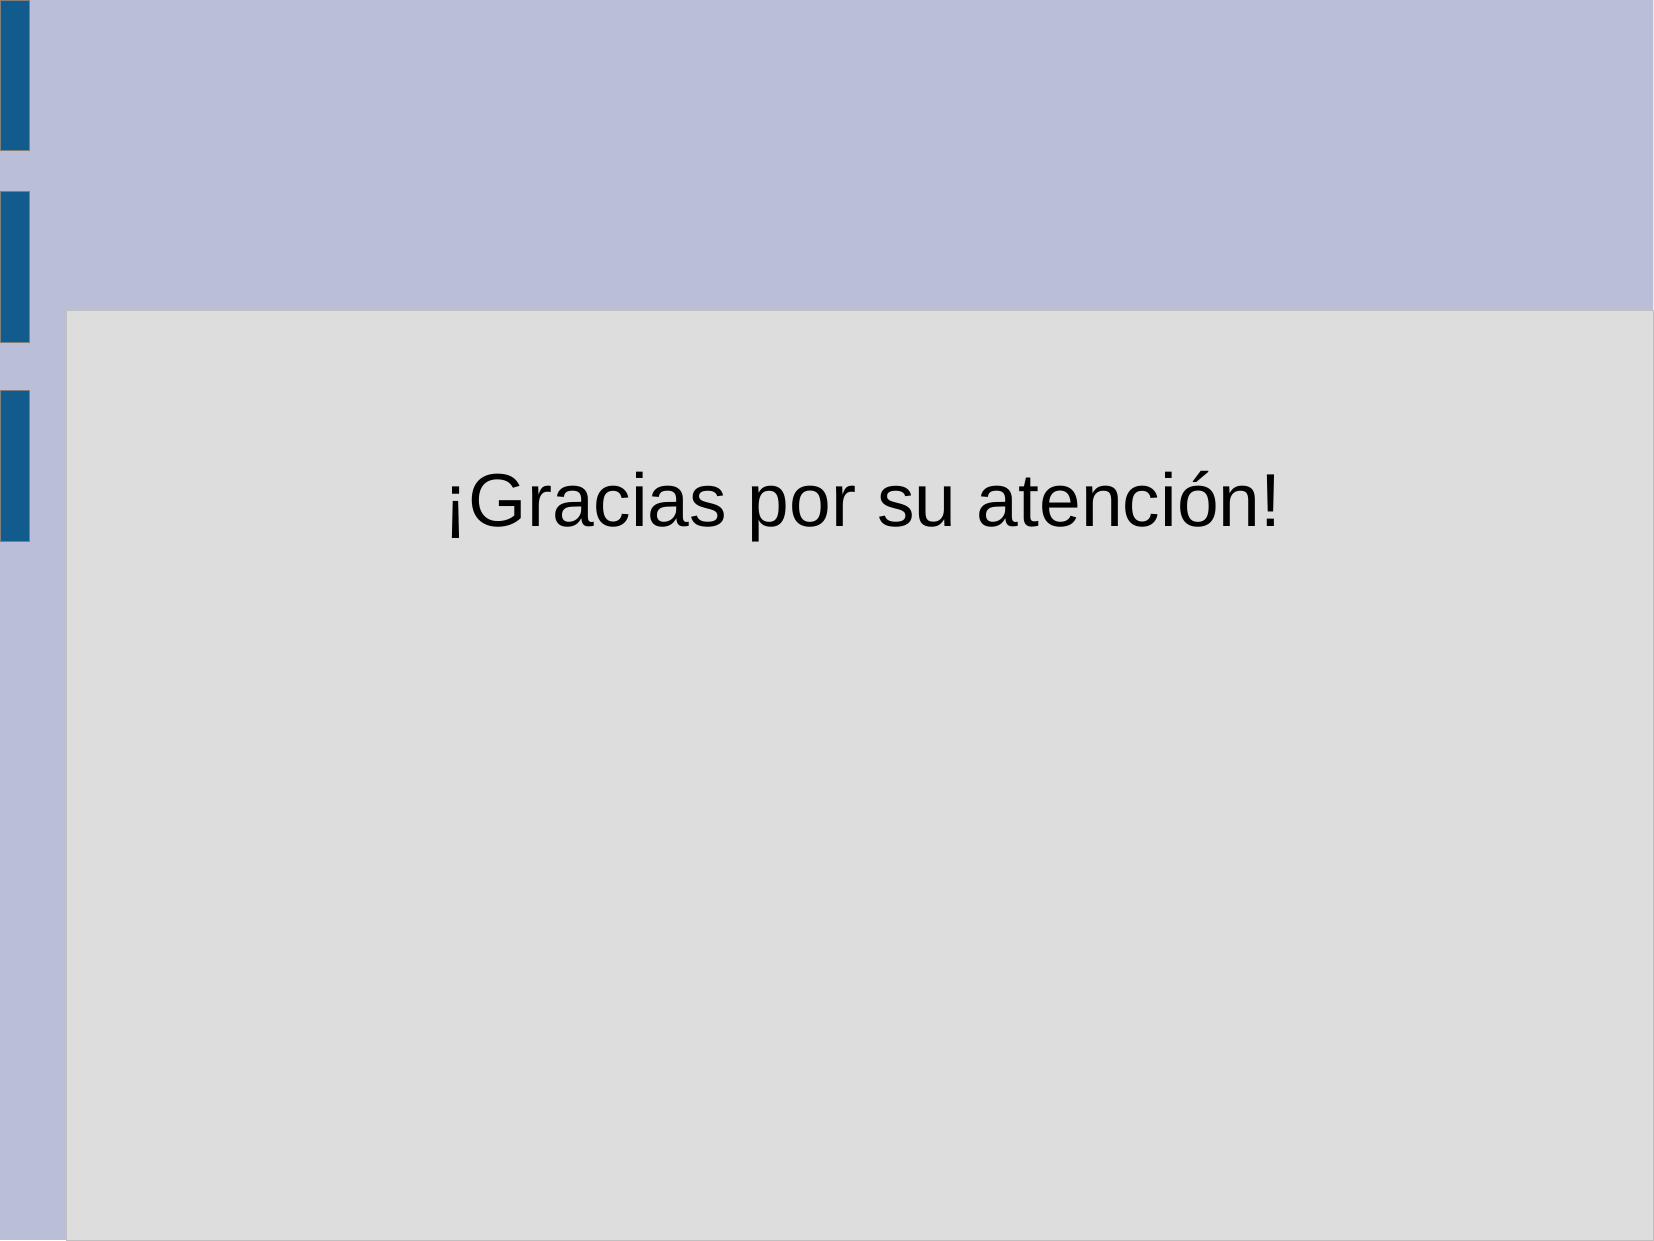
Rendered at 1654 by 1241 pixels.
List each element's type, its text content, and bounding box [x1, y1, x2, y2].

list ¡Gracias por su atención! [121, 344, 1534, 1127]
